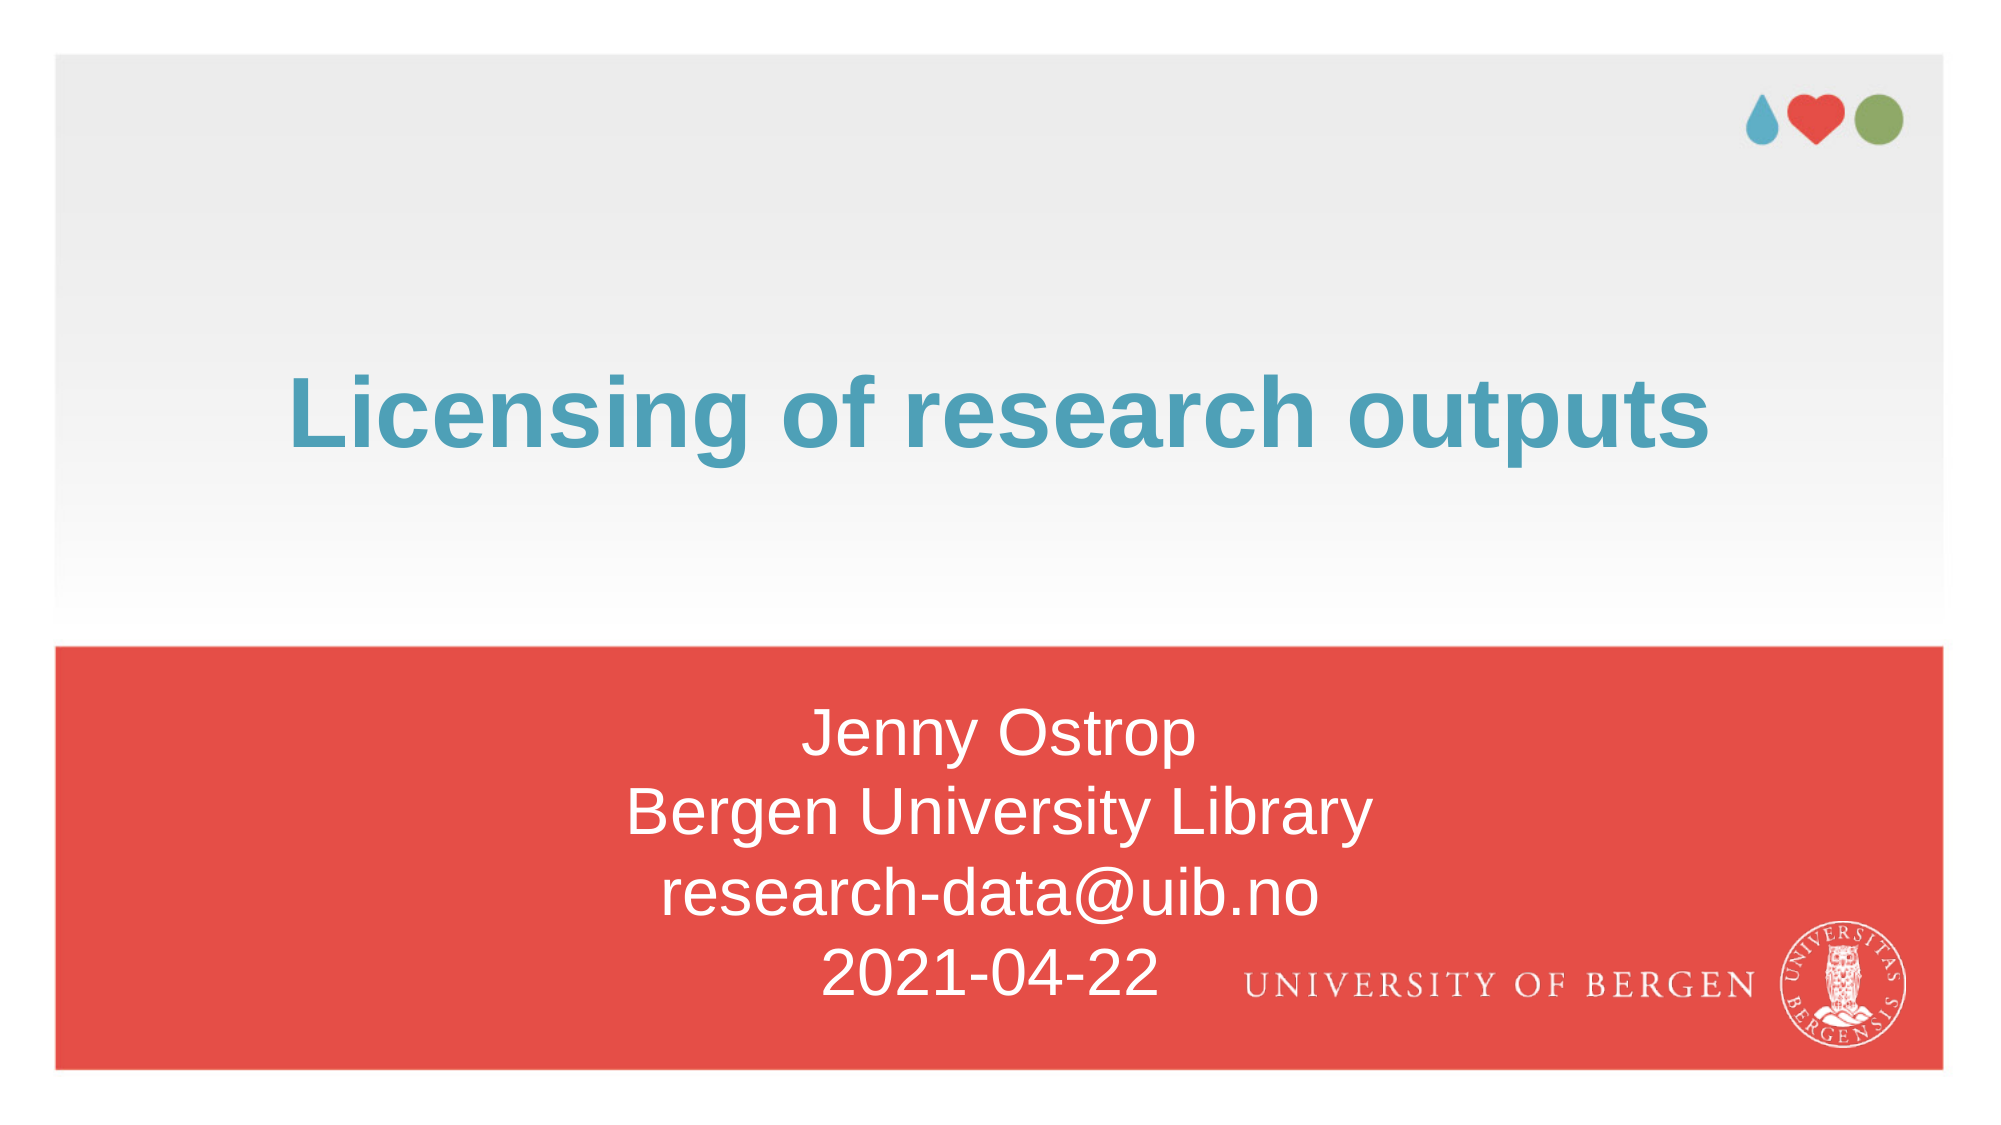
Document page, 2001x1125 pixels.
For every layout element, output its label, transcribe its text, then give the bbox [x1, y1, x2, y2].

title Licensing of research outputs [244, 277, 1757, 468]
subtitle Jenny Ostrop Bergen University Library research-data@uib.no 2021-04-22 [244, 688, 1757, 894]
picture [0, 0, 2001, 1125]
